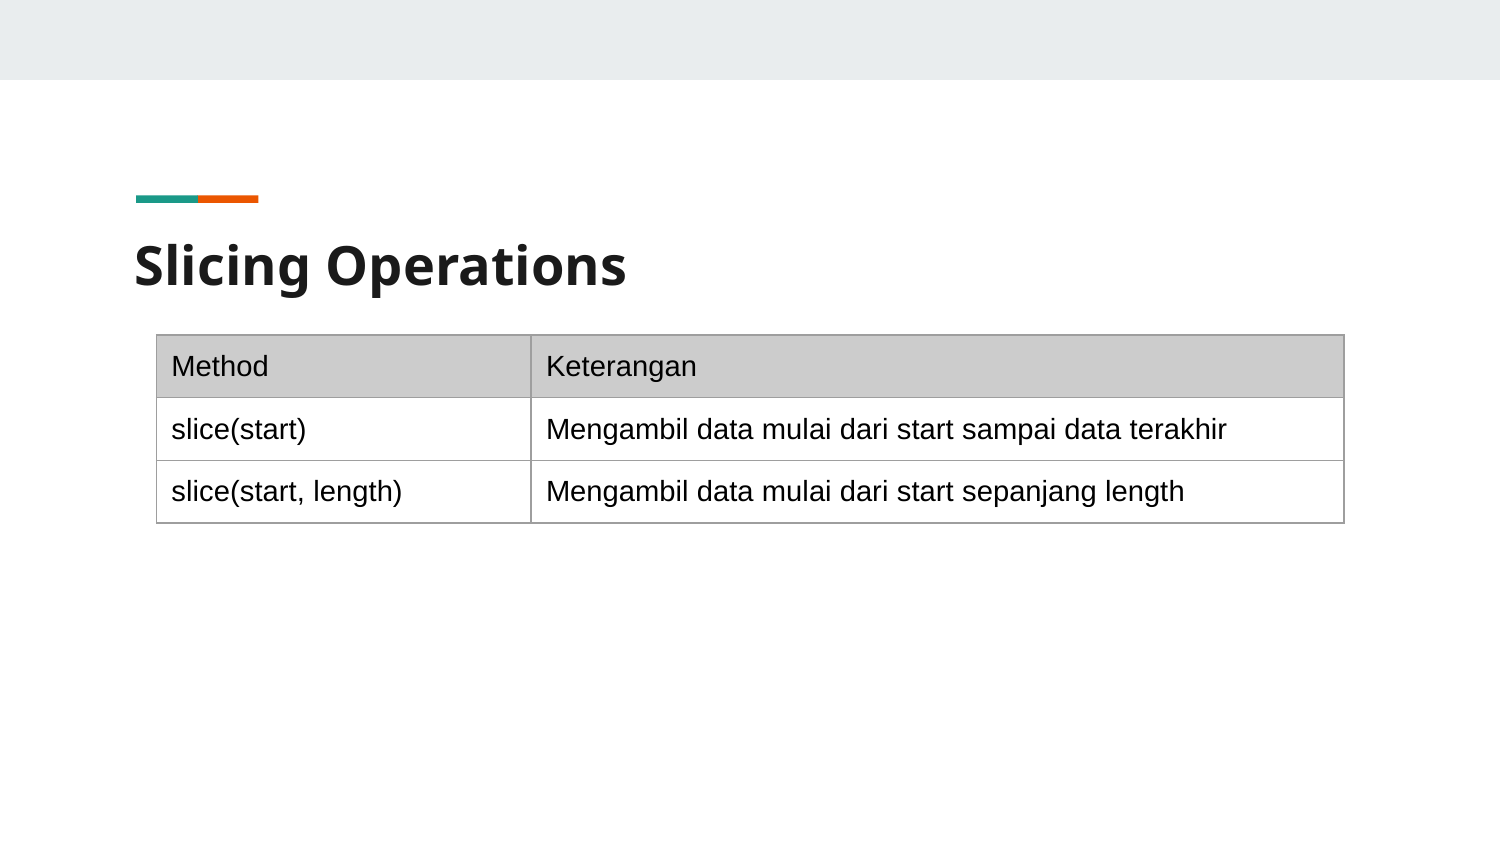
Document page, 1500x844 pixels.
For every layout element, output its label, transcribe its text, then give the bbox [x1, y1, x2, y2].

table_cell Mengambil data mulai dari start sampai data terakhir [532, 398, 1343, 460]
table_cell Mengambil data mulai dari start sepanjang length [532, 461, 1343, 522]
table_cell slice(start) [157, 398, 530, 460]
table_header Method [157, 336, 530, 397]
table_header Keterangan [532, 336, 1343, 397]
title Slicing Operations [119, 216, 1381, 305]
table_cell slice(start, length) [157, 461, 530, 522]
